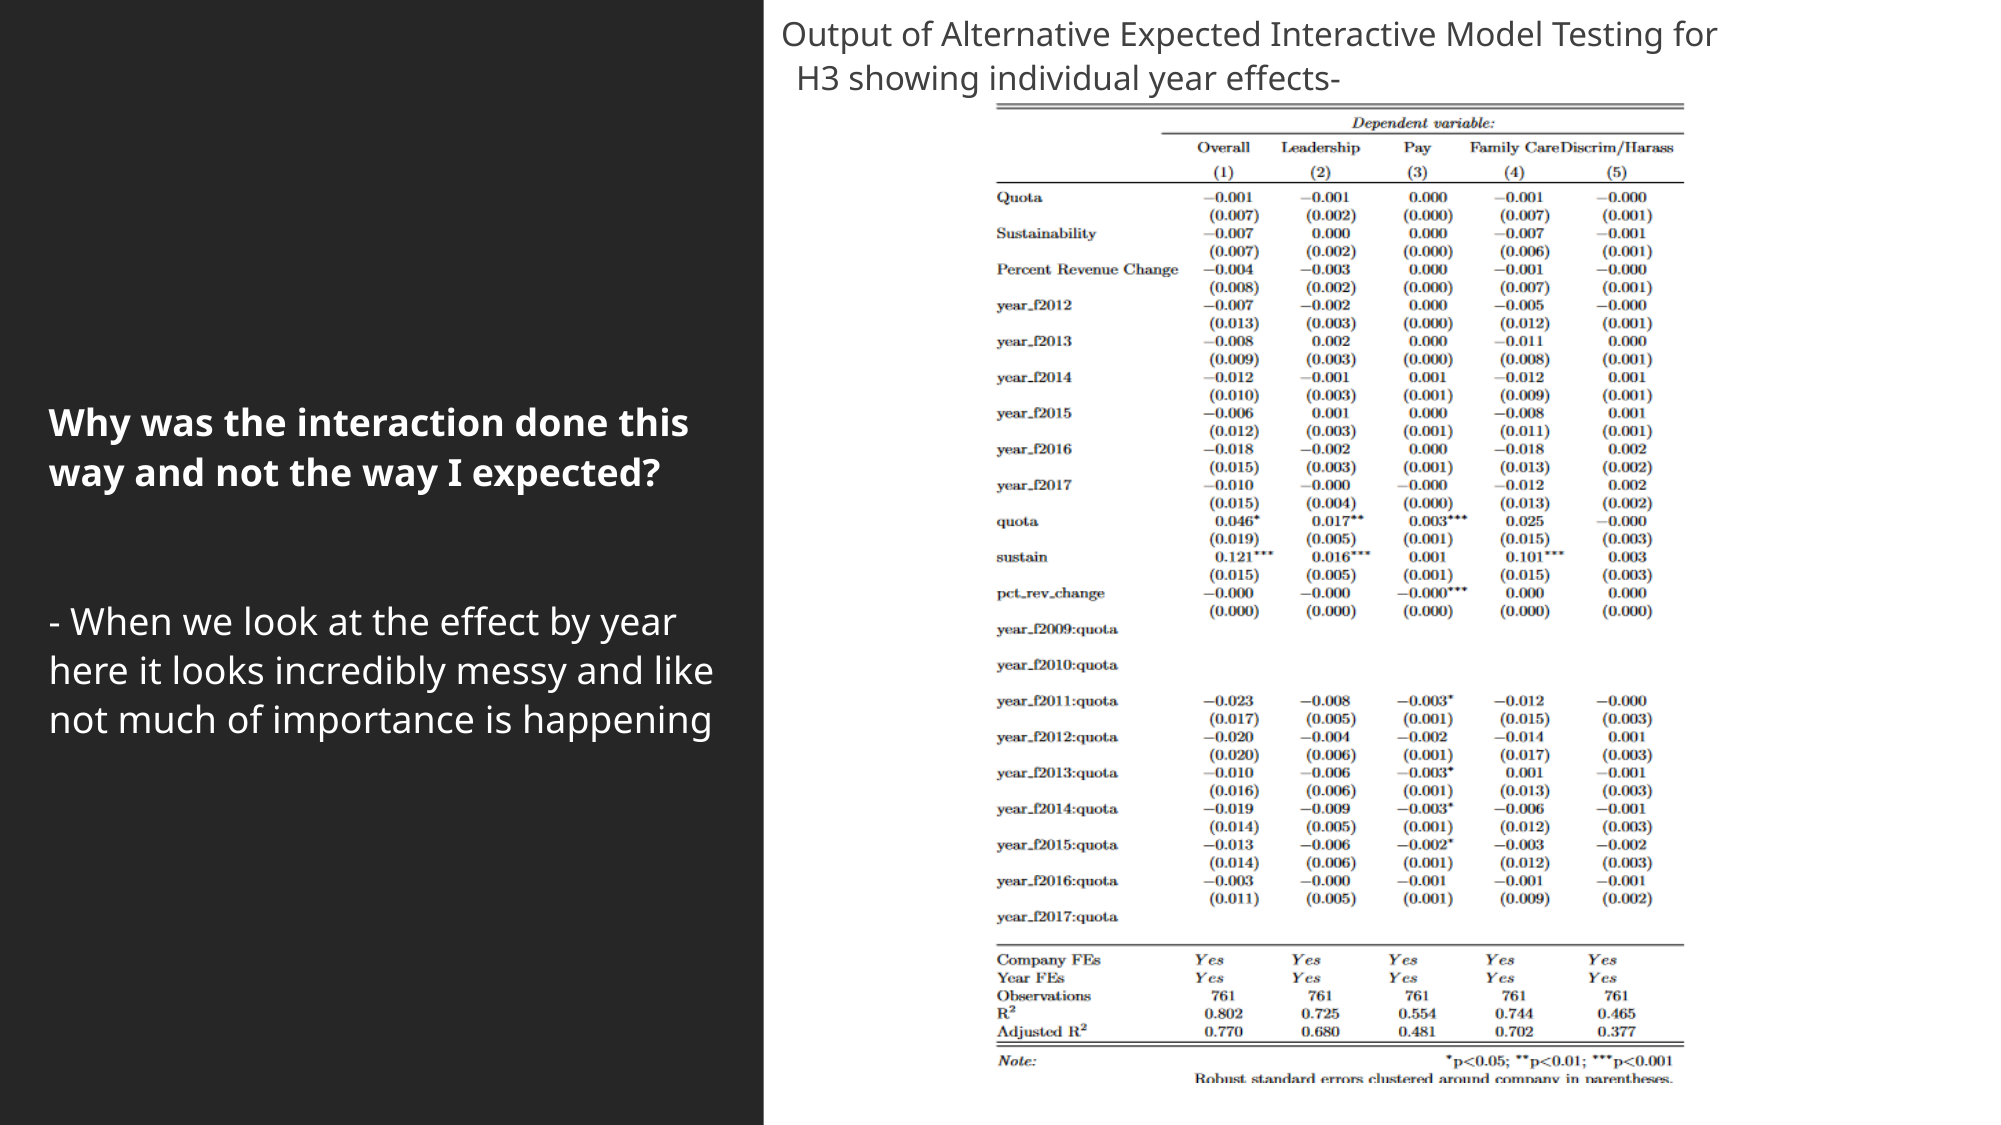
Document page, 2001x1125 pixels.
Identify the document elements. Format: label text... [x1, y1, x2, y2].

list Why was the interaction done this way and not the way I expected? - When we look at the effect by year here it looks incredibly messy and like not much of importance is happening [33, 386, 748, 1125]
list Output of Alternative Expected Interactive Model Testing for H3 showing individual year effects- [765, 1, 1739, 871]
picture [868, 102, 1804, 1083]
